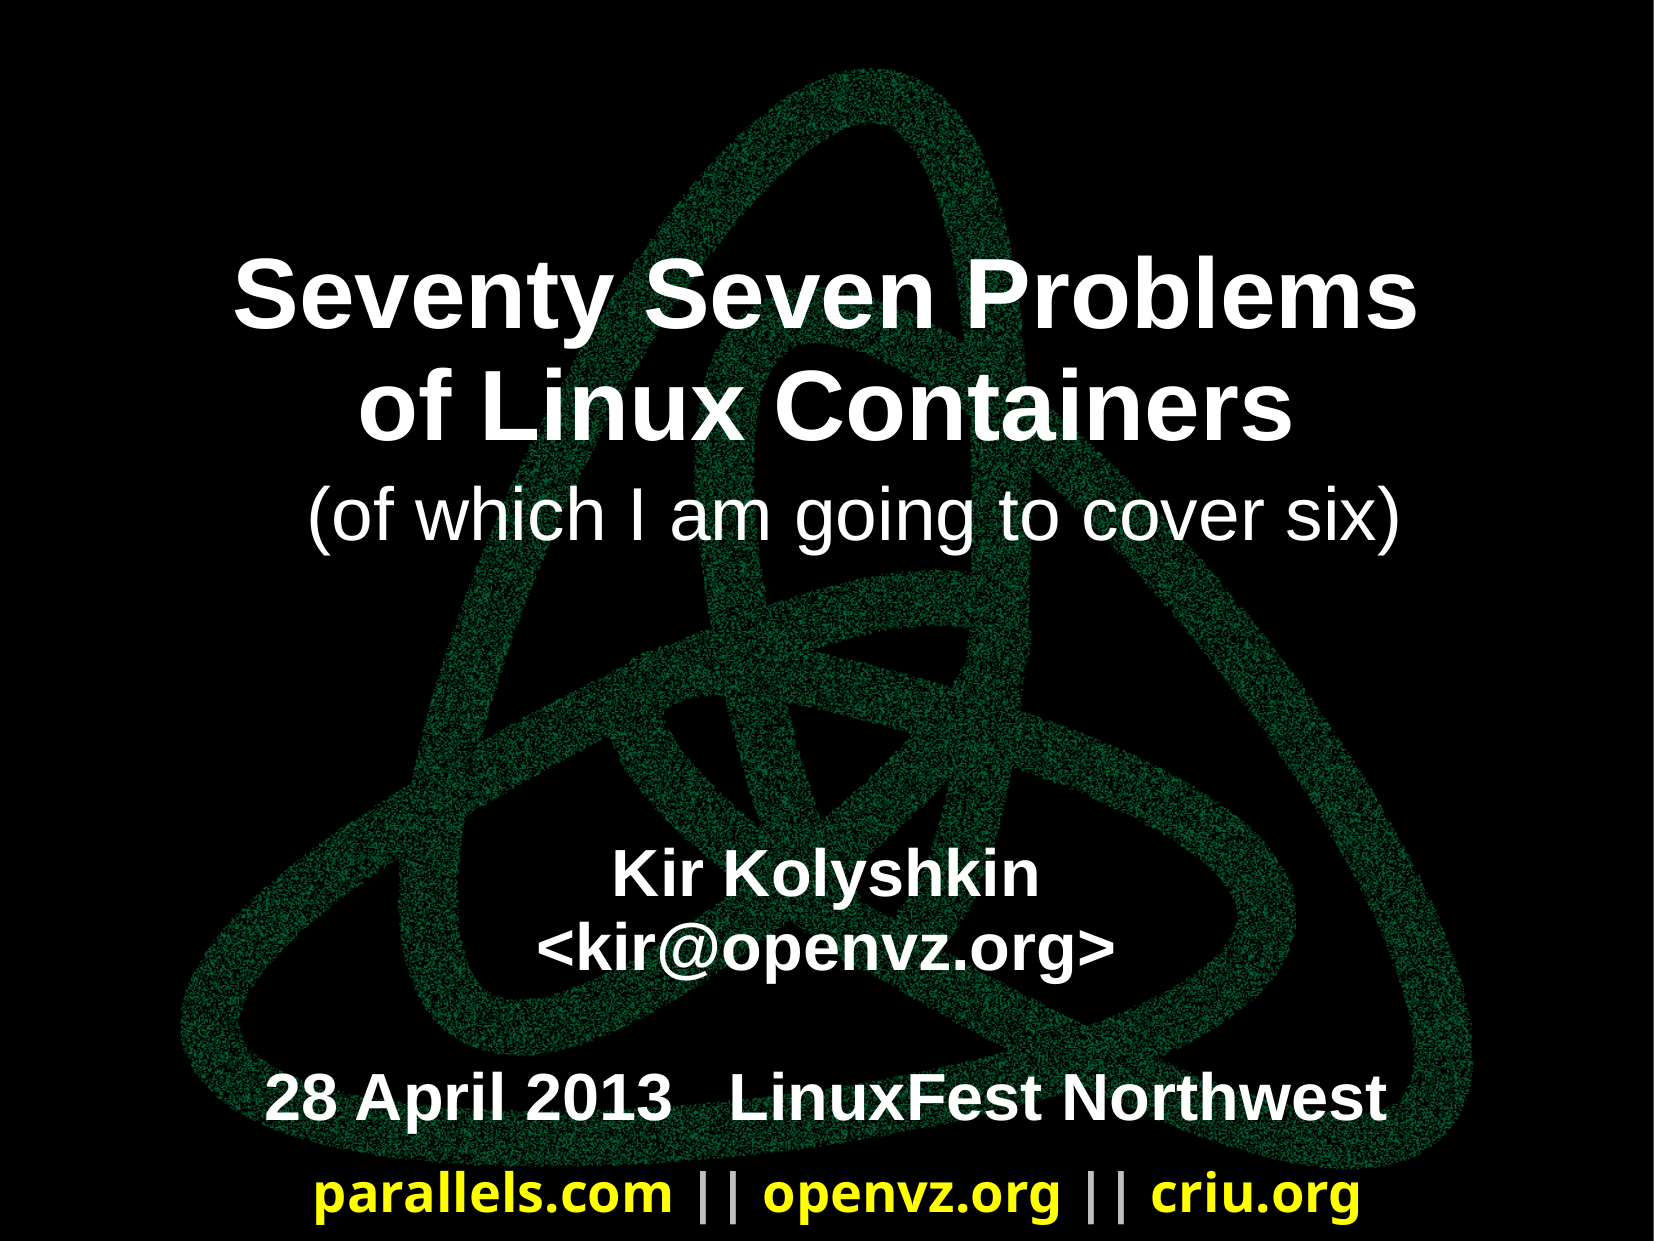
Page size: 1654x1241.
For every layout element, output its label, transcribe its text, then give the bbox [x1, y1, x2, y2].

picture [0, 0, 1654, 1241]
text_box (of which I am going to cover six) [225, 465, 1486, 564]
subtitle Seventy Seven Problems of Linux Containers Kir Kolyshkin <kir@openvz.org> 28 April 2013 LinuxFest Northwest [82, 14, 1571, 1135]
